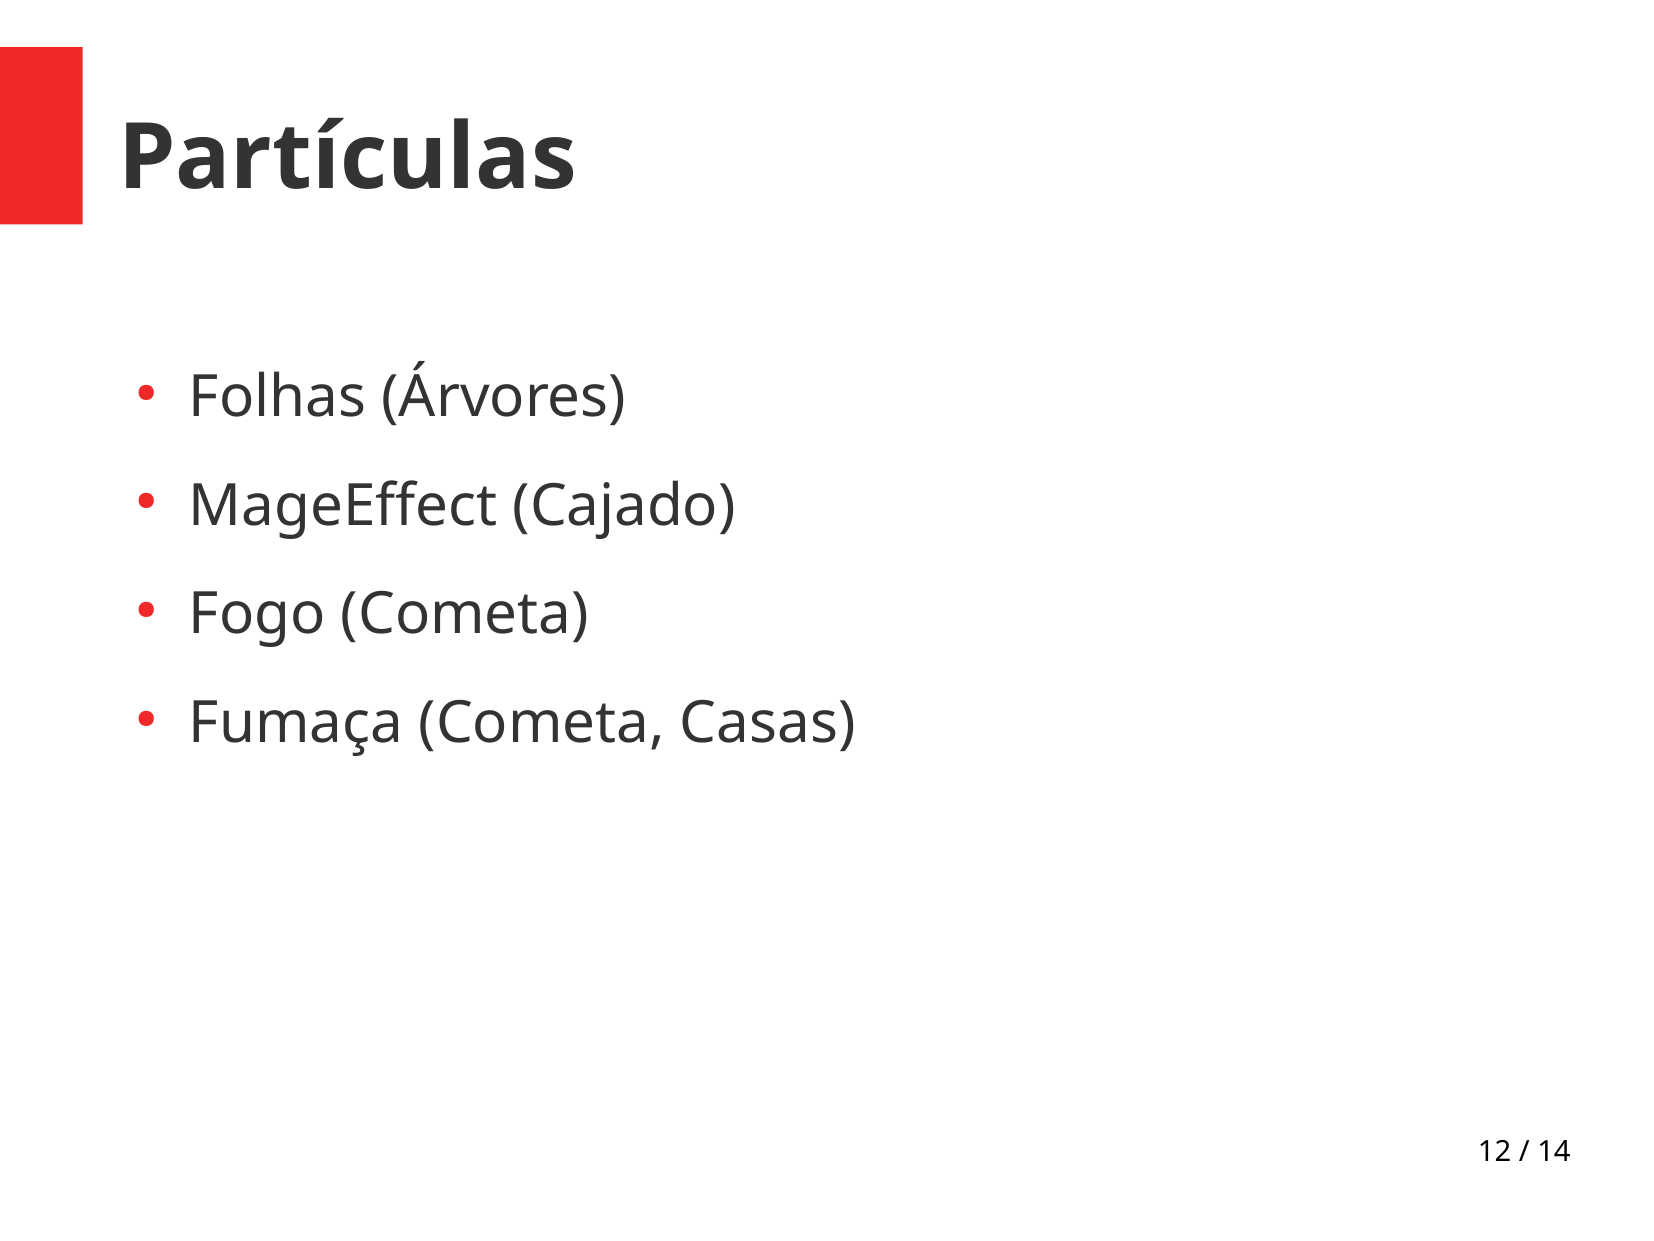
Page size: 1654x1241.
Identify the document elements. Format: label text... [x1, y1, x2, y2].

list Folhas (Árvores) MageEffect (Cajado) Fogo (Cometa) Fumaça (Cometa, Casas) [118, 354, 1536, 1074]
title Partículas [118, 49, 1571, 257]
